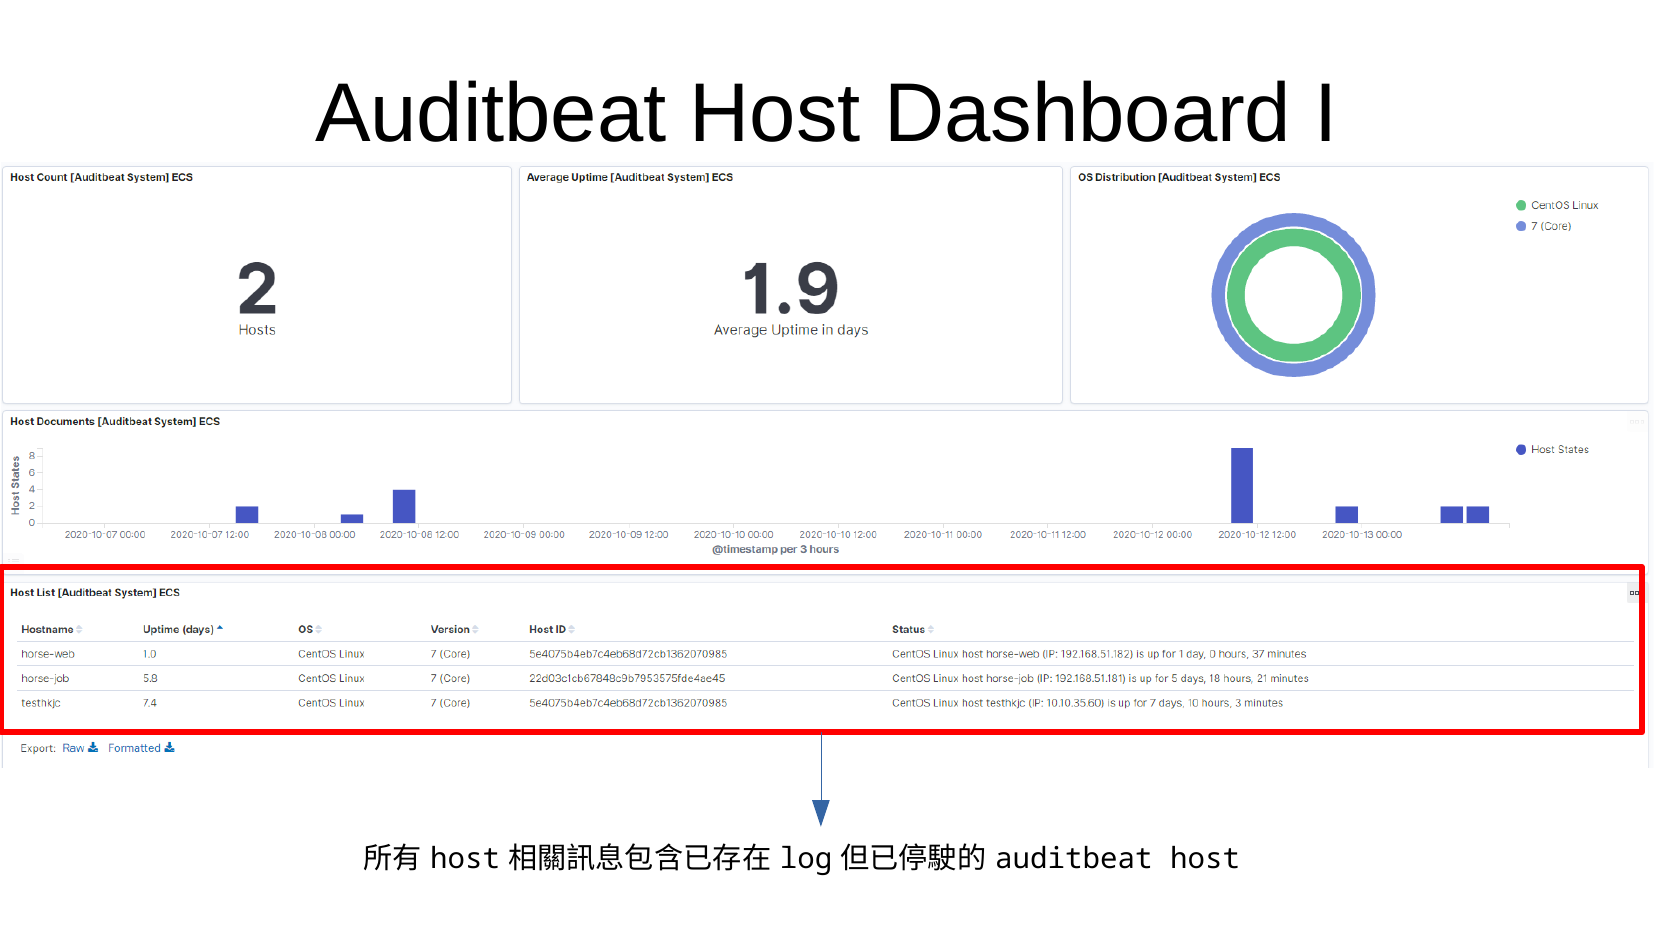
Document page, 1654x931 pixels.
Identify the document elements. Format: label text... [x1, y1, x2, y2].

picture [4, 570, 1639, 729]
text_box 所有host相關訊息包含已存在log但已停駛的auditbeat host [348, 826, 1294, 886]
text_box Auditbeat Host Dashboard I [47, 59, 1607, 162]
picture [1, 735, 821, 768]
picture [1, 162, 1654, 768]
